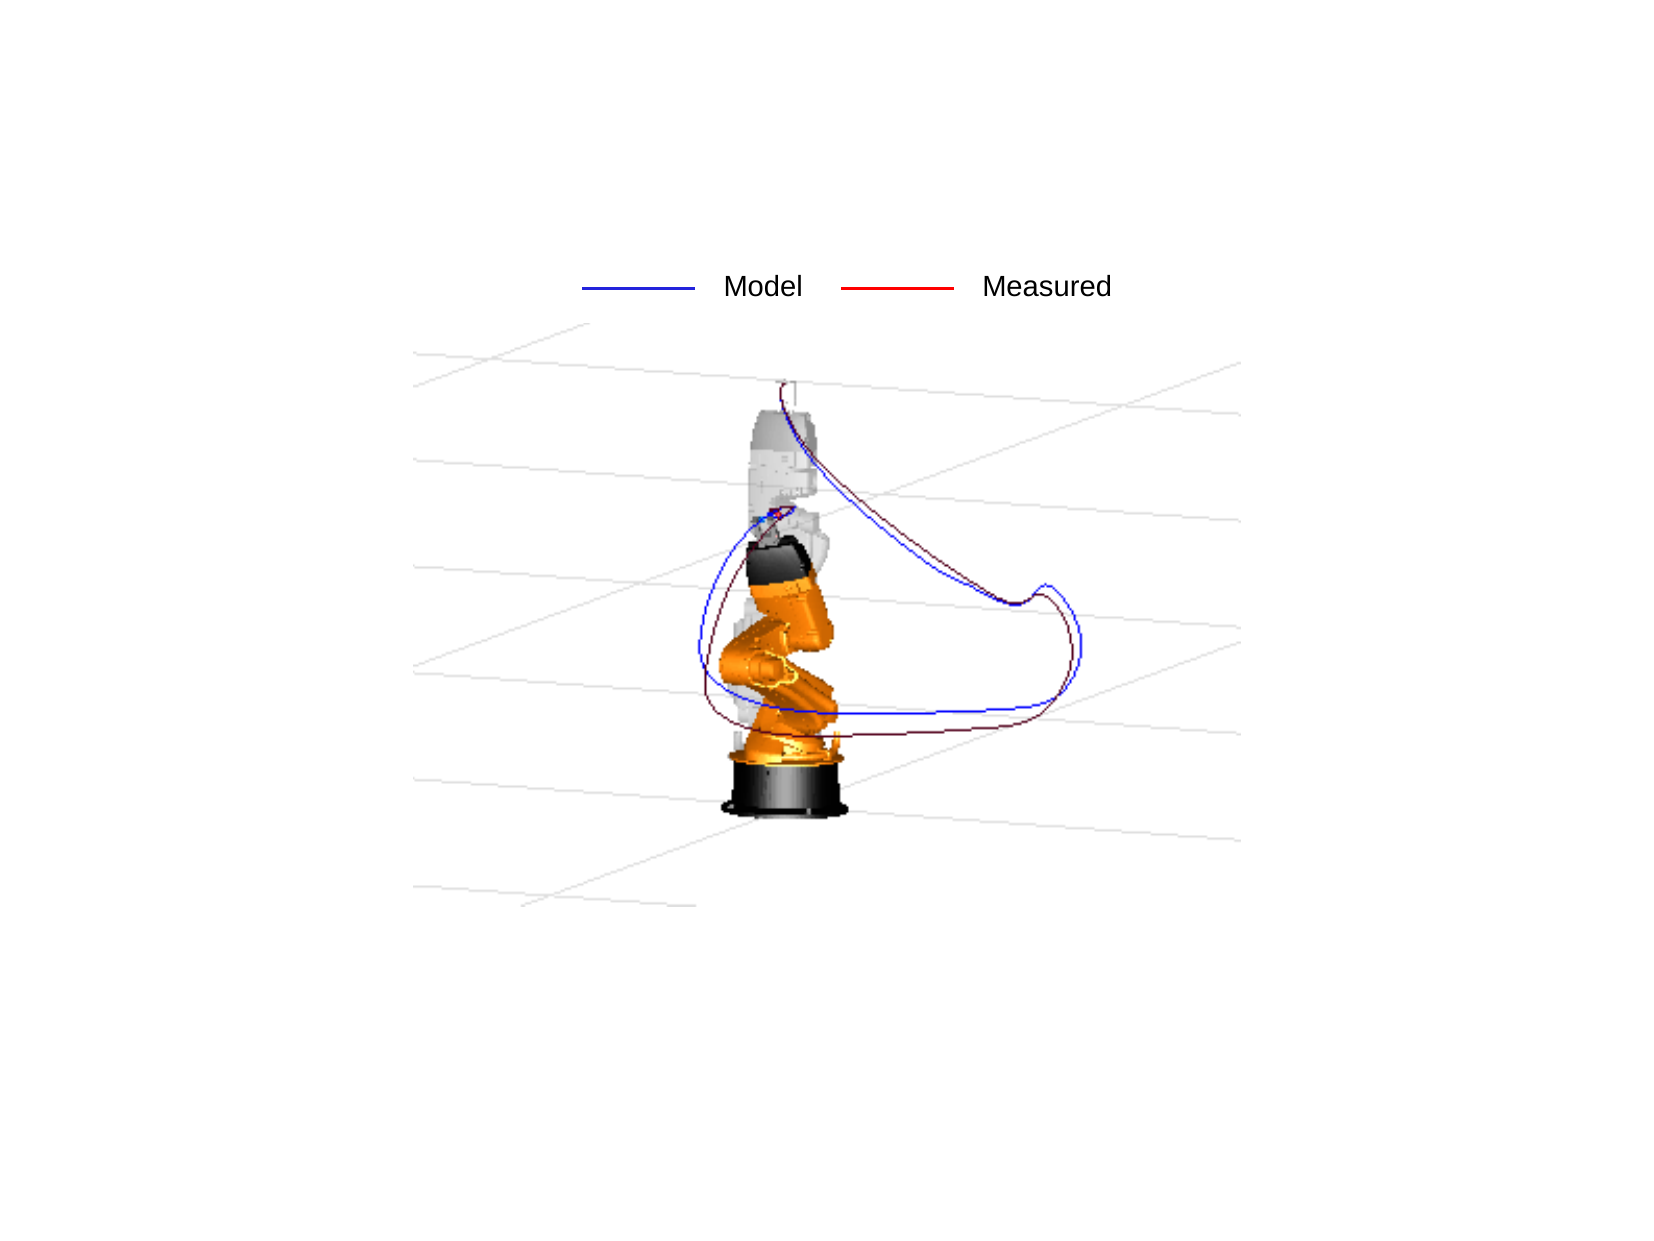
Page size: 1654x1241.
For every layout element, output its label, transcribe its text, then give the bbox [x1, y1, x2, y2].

text_box Model [708, 262, 967, 311]
picture [413, 323, 1241, 907]
text_box Measured [967, 262, 1179, 311]
